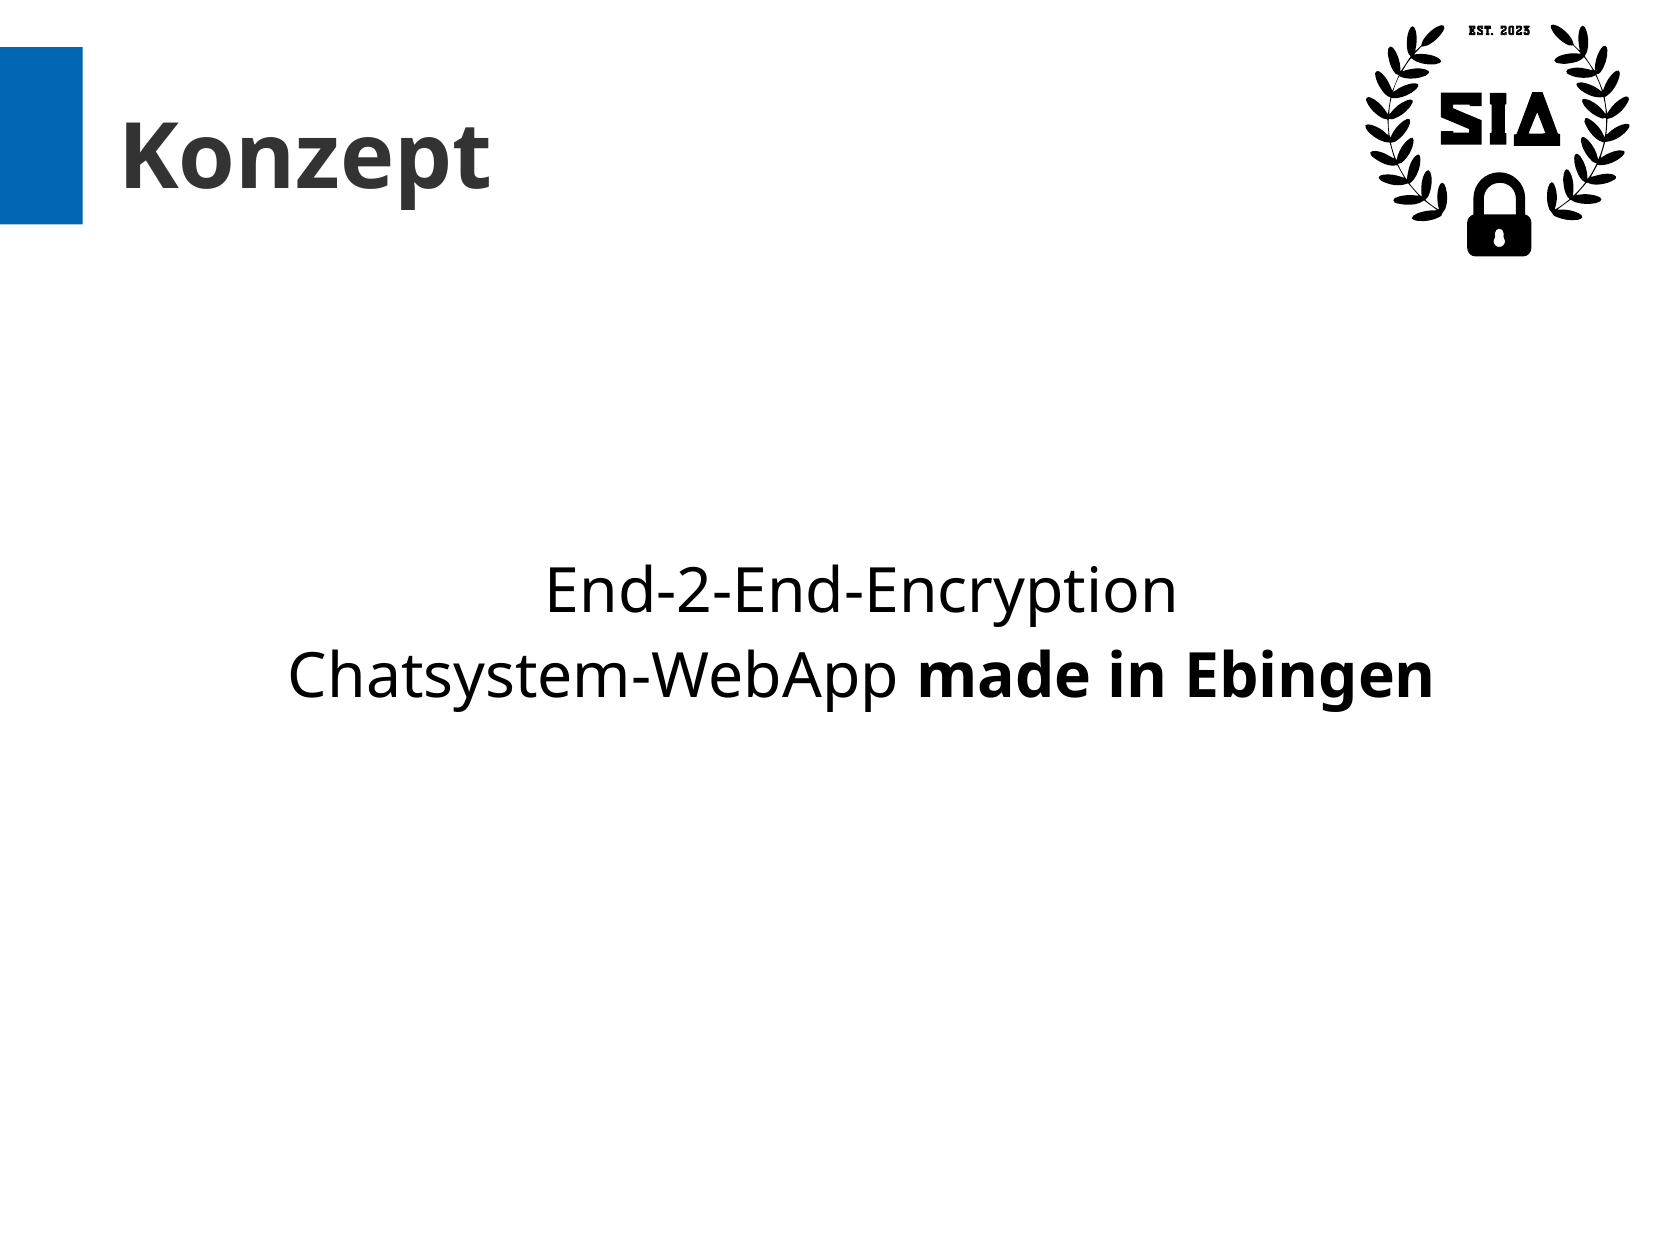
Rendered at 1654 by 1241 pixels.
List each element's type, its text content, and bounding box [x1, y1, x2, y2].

list End-2-End-Encryption Chatsystem-WebApp made in Ebingen [118, 546, 1536, 694]
title Konzept [118, 49, 1571, 257]
